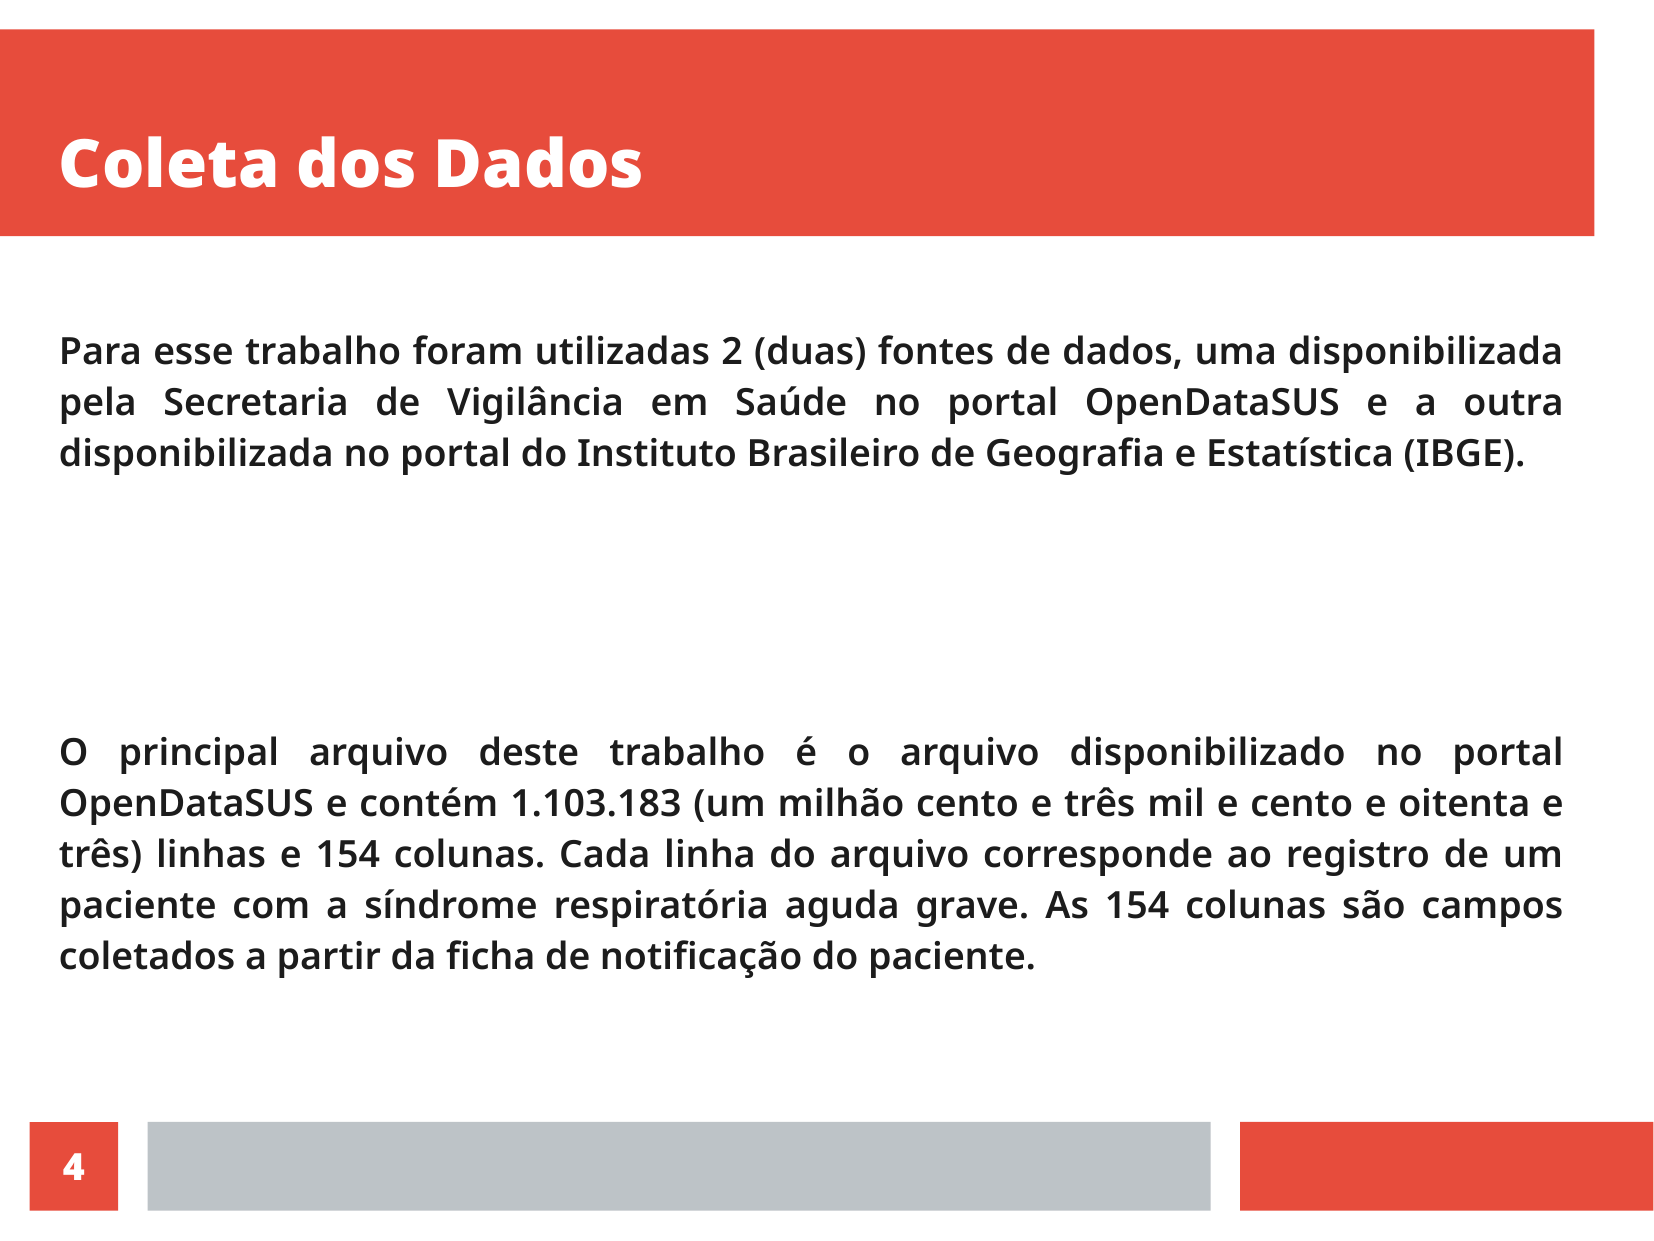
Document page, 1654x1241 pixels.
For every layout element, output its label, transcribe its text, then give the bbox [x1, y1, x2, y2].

title Coleta dos Dados [59, 59, 1595, 207]
list Para esse trabalho foram utilizadas 2 (duas) fontes de dados, uma disponibilizada pela Secretaria de Vigilância em Saúde no portal OpenDataSUS e a outra disponibilizada no portal do Instituto Brasileiro de Geografia e Estatística (IBGE). [59, 324, 1565, 691]
list O principal arquivo deste trabalho é o arquivo disponibilizado no portal OpenDataSUS e contém 1.103.183 (um milhão cento e três mil e cento e oitenta e três) linhas e 154 colunas. Cada linha do arquivo corresponde ao registro de um paciente com a síndrome respiratória aguda grave. As 154 colunas são campos coletados a partir da ficha de notificação do paciente. [59, 725, 1565, 1092]
